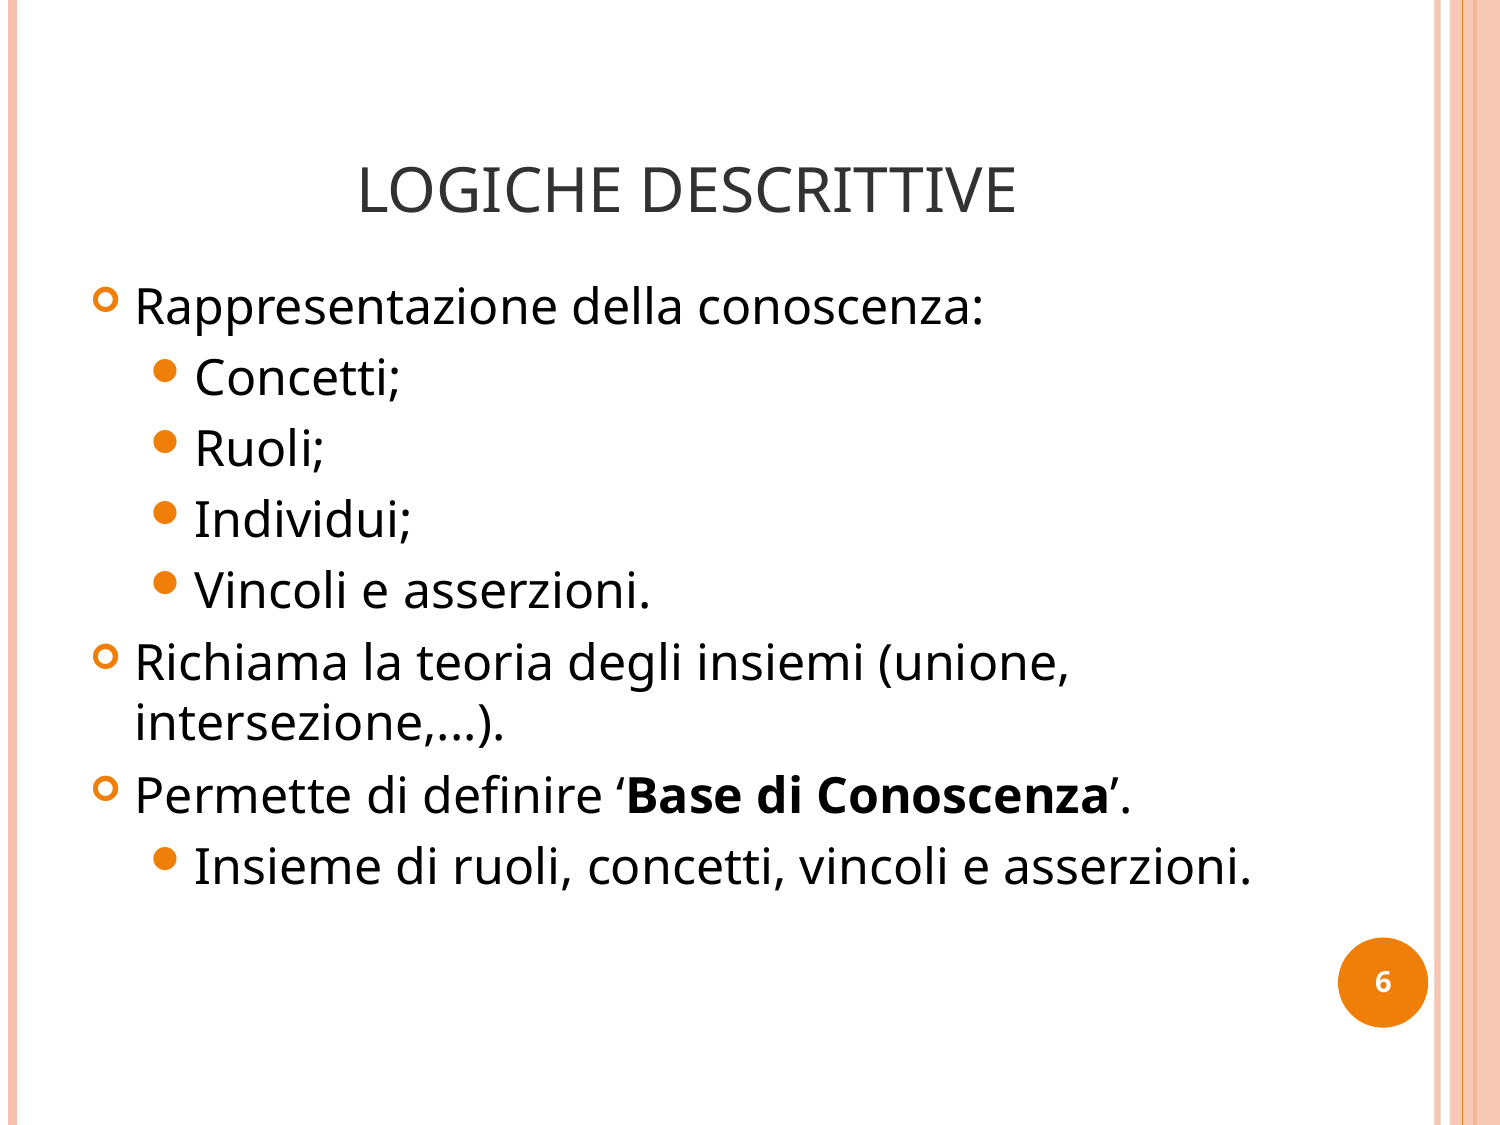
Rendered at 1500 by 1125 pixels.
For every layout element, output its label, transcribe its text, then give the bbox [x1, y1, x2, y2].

title LOGICHE DESCRITTIVE [74, 45, 1300, 233]
text_box <numero> [1333, 940, 1434, 1027]
list Rappresentazione della conoscenza: Concetti; Ruoli; Individui; Vincoli e asserzioni. Richiama la teoria degli insiemi (unione, intersezione,...). Permette di definire ‘Base di Conoscenza’. Insieme di ruoli, concetti, vincoli e asserzioni. [74, 267, 1300, 964]
